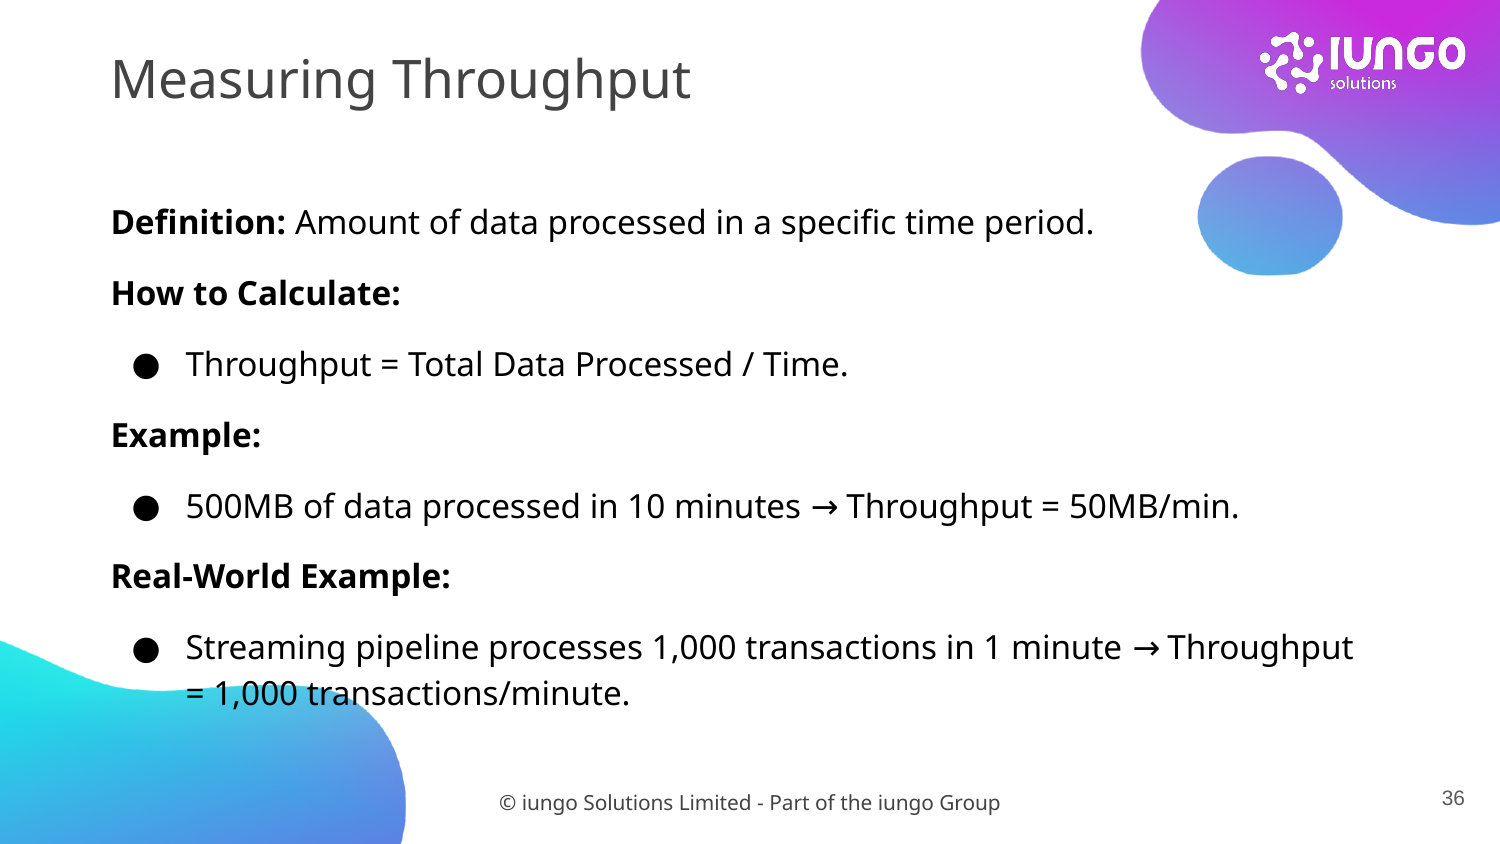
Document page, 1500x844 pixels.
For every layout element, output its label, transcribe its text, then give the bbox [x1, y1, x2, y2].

list Definition: Amount of data processed in a specific time period. How to Calculate: Throughput = Total Data Processed / Time. Example: 500MB of data processed in 10 minutes → Throughput = 50MB/min. Real-World Example: Streaming pipeline processes 1,000 transactions in 1 minute → Throughput = 1,000 transactions/minute. [95, 180, 1390, 664]
title Measuring Throughput [95, 30, 1081, 125]
slide_number <number> [1389, 764, 1480, 830]
picture [0, 0, 1500, 844]
